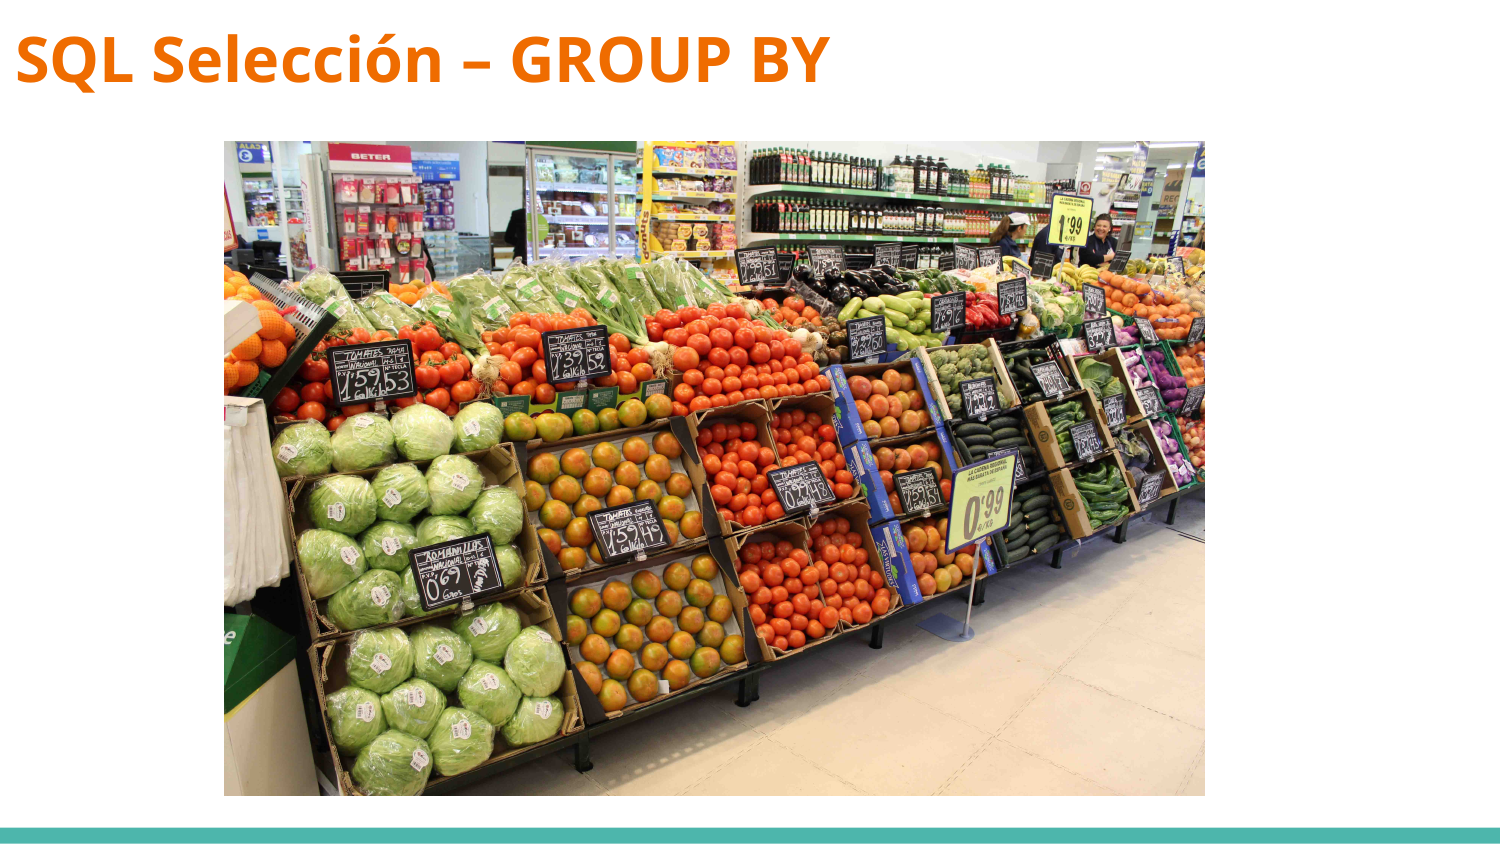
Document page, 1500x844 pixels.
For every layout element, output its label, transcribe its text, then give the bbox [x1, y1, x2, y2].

title SQL Selección – GROUP BY [0, 0, 1398, 116]
picture [224, 141, 1205, 796]
